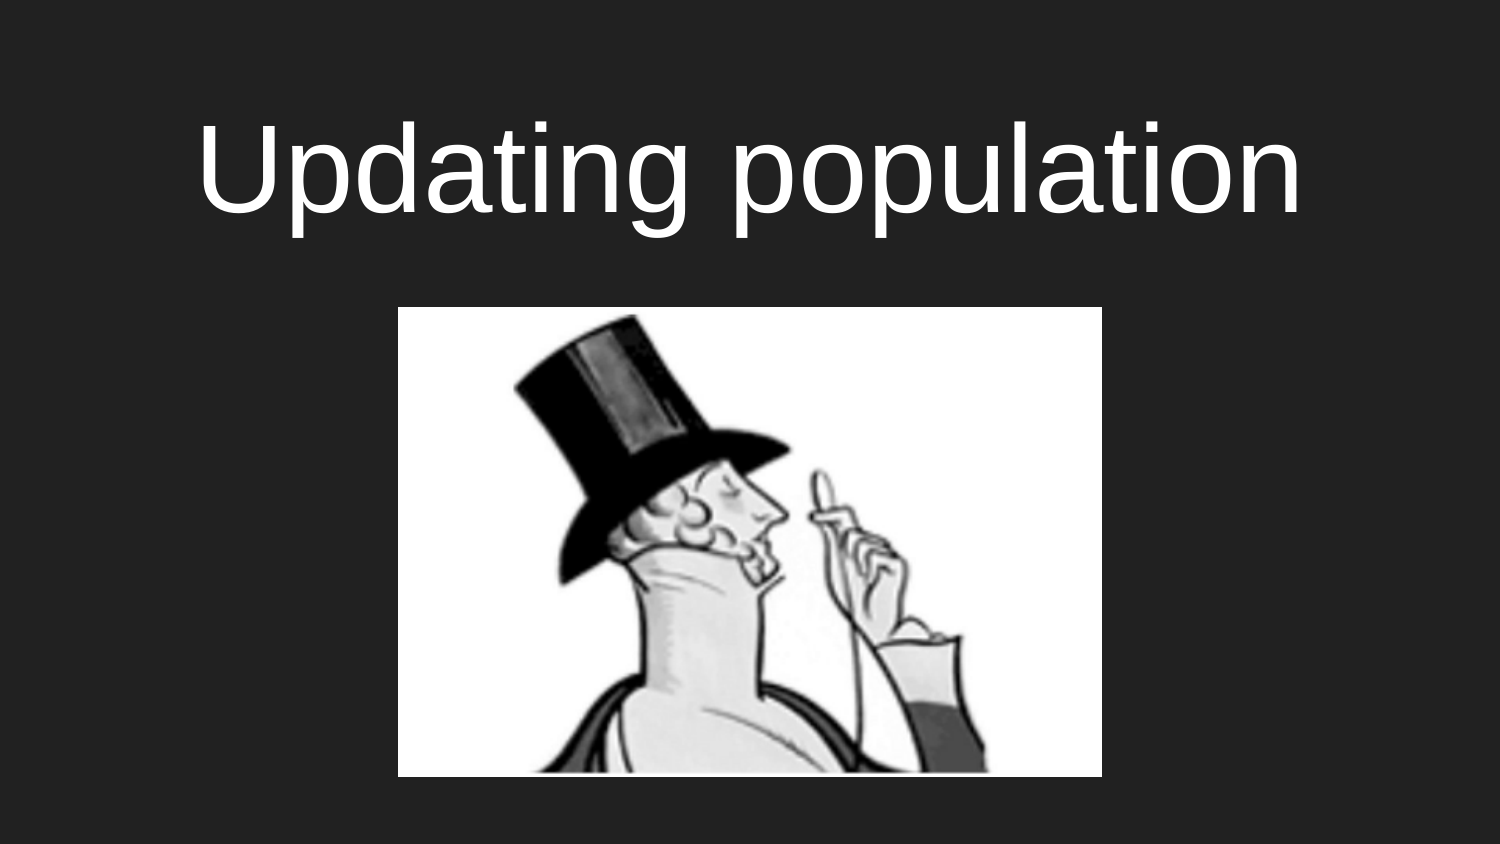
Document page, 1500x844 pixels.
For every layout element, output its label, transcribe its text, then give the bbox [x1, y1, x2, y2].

title Updating population [51, 72, 1449, 167]
picture [398, 307, 1102, 777]
